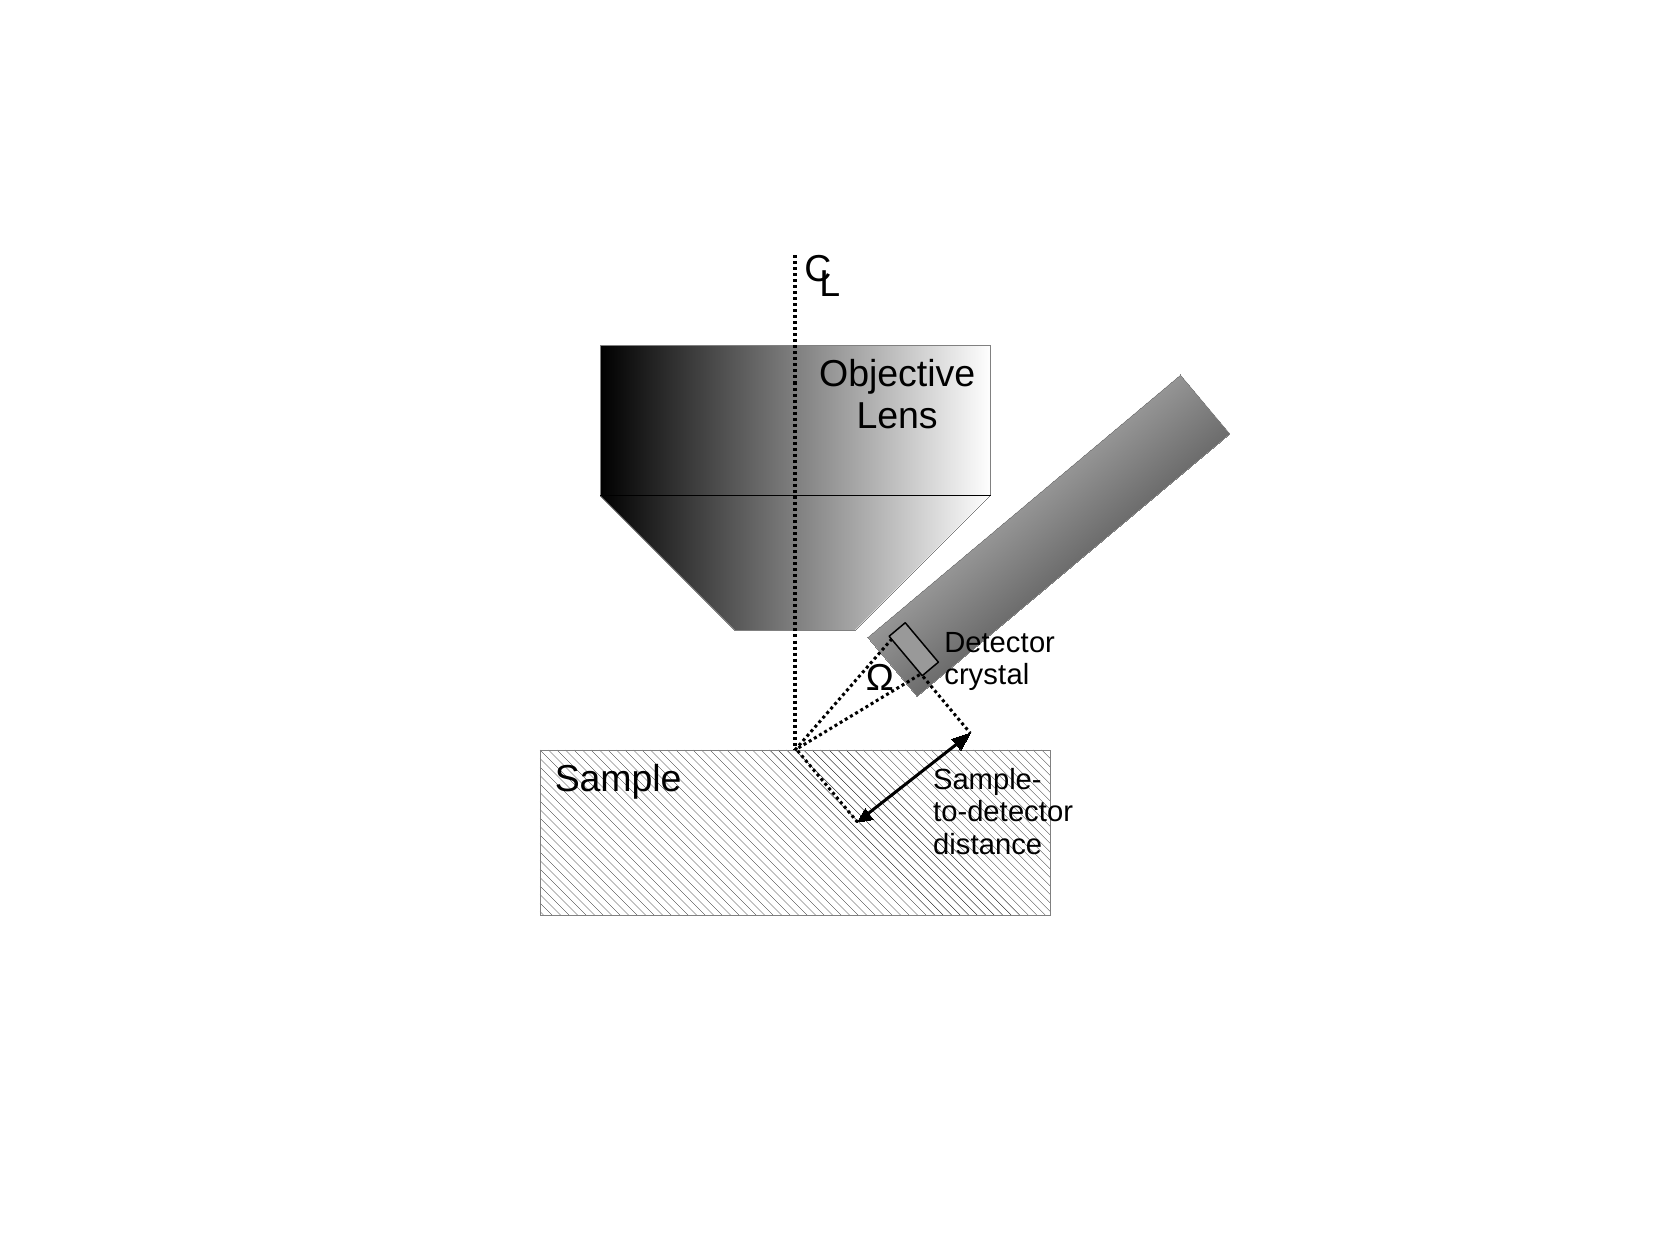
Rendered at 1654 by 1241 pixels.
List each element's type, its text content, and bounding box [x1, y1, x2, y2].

text_box Sample- to-detector distance [918, 755, 1089, 869]
text_box Detector crystal [929, 618, 1070, 699]
text_box [951, 733, 971, 751]
text_box Sample [947, 750, 1051, 755]
text_box Sample [540, 750, 1051, 916]
text_box L [804, 255, 856, 312]
text_box Objective Lens [600, 496, 990, 631]
text_box C [789, 240, 847, 297]
text_box Ω [850, 649, 909, 706]
text_box Objective Lens [600, 345, 991, 495]
text_box [857, 808, 874, 823]
text_box [867, 374, 1230, 697]
